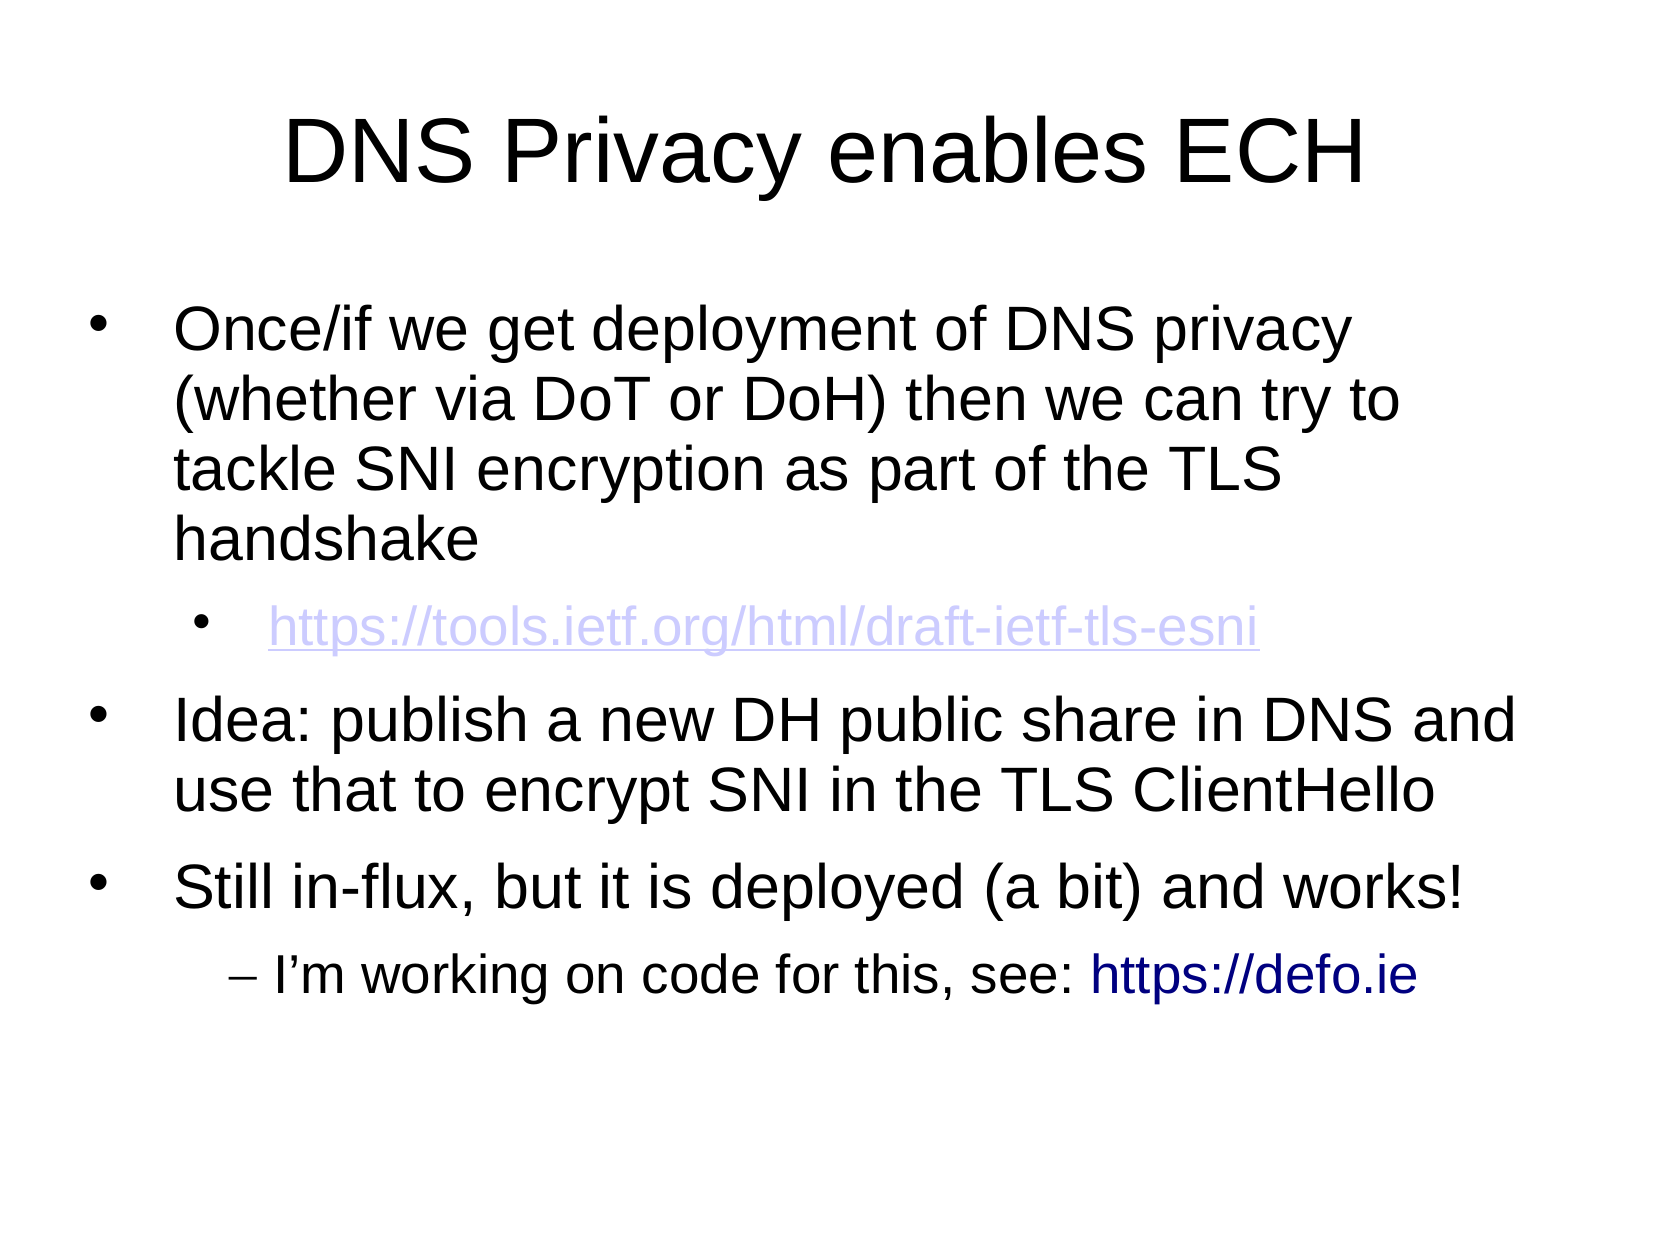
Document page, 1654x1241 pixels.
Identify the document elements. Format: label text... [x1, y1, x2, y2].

title DNS Privacy enables ECH [82, 49, 1570, 256]
list Once/if we get deployment of DNS privacy (whether via DoT or DoH) then we can try to tackle SNI encryption as part of the TLS handshake https://tools.ietf.org/html/draft-ietf-tls-esni Idea: publish a new DH public share in DNS and use that to encrypt SNI in the TLS ClientHello Still in-flux, but it is deployed (a bit) and works! I’m working on code for this, see: https://defo.ie [88, 290, 1575, 1009]
